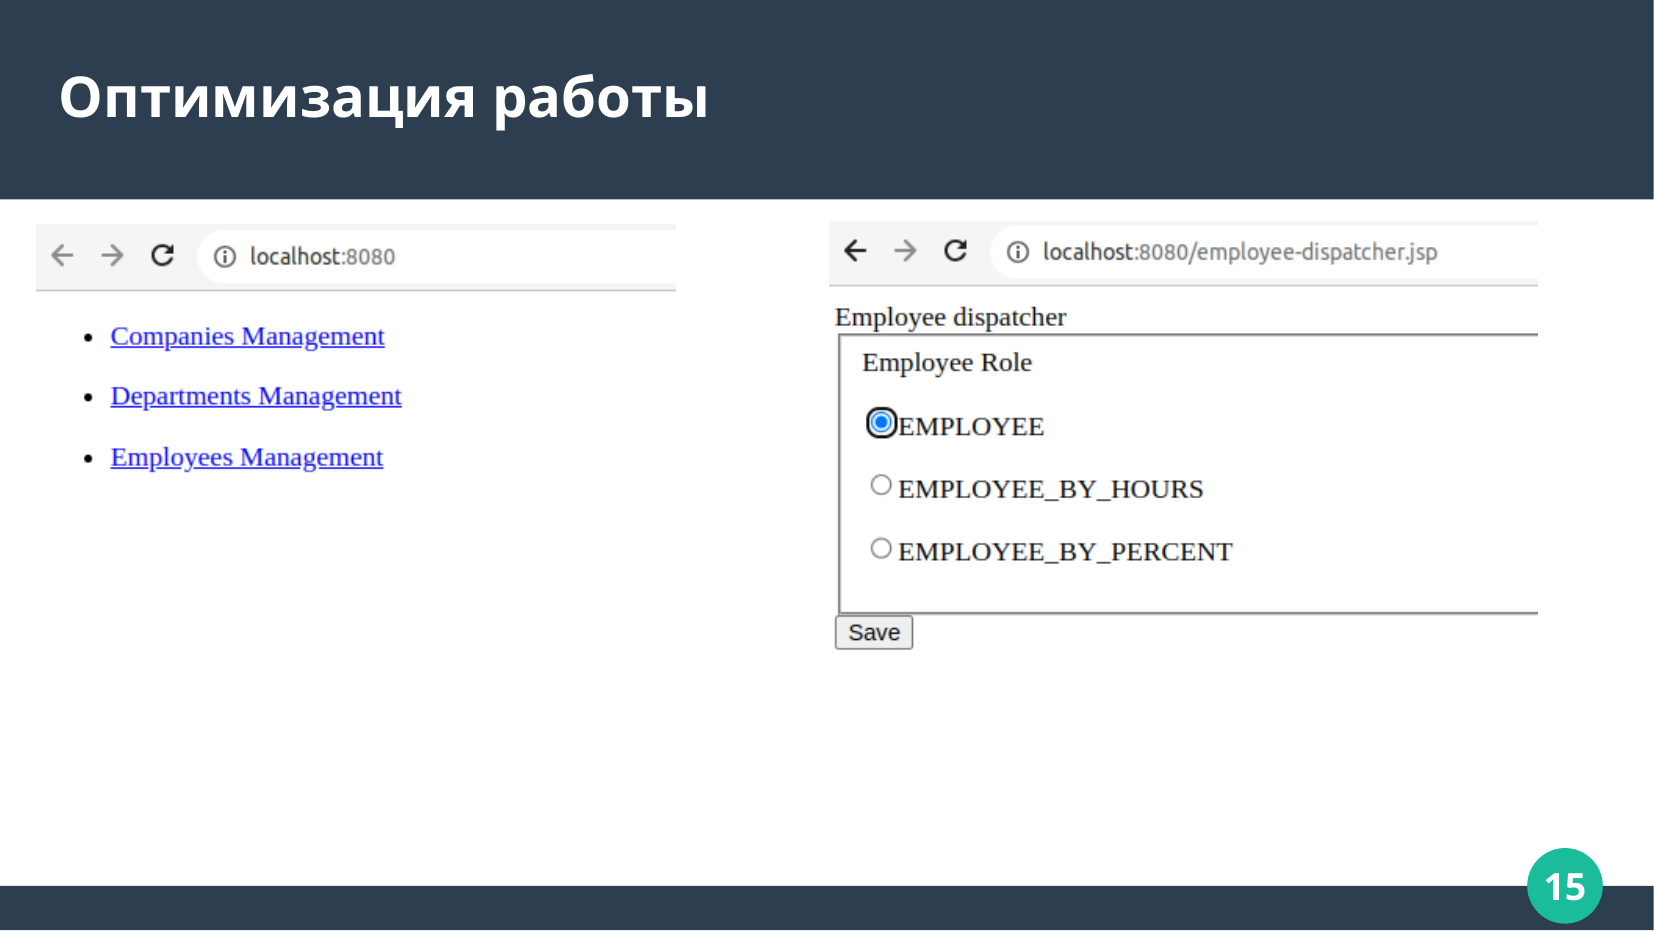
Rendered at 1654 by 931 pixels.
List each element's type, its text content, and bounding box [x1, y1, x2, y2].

picture [36, 224, 676, 521]
title Оптимизация работы [59, 37, 1595, 155]
picture [829, 221, 1538, 676]
